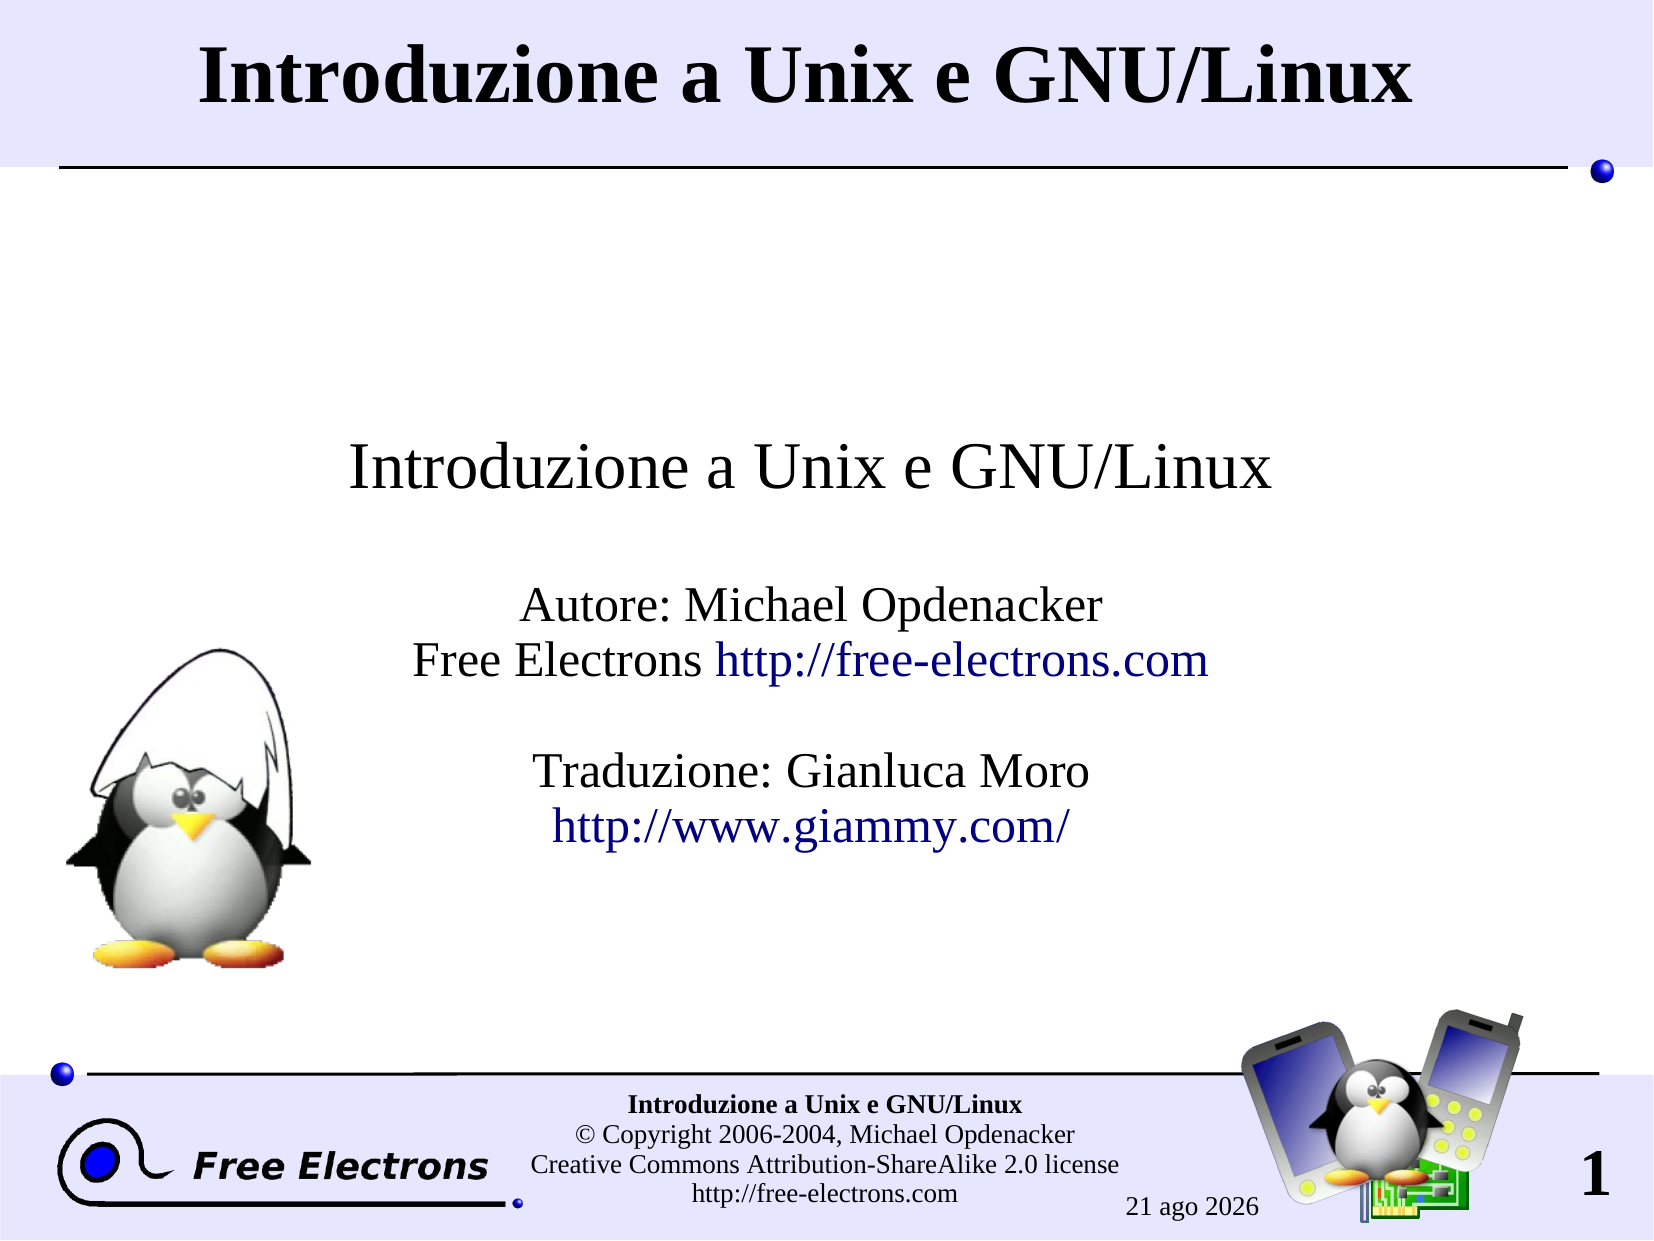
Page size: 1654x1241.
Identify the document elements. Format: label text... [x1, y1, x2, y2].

picture [50, 1107, 527, 1216]
picture [52, 644, 315, 977]
title Introduzione a Unix e GNU/Linux [60, 20, 1551, 130]
subtitle Introduzione a Unix e GNU/Linux Autore: Michael Opdenacker Free Electrons http://free-electrons.com Traduzione: Gianluca Moro http://www.giammy.com/ [105, 216, 1518, 1066]
picture [1231, 1007, 1538, 1241]
